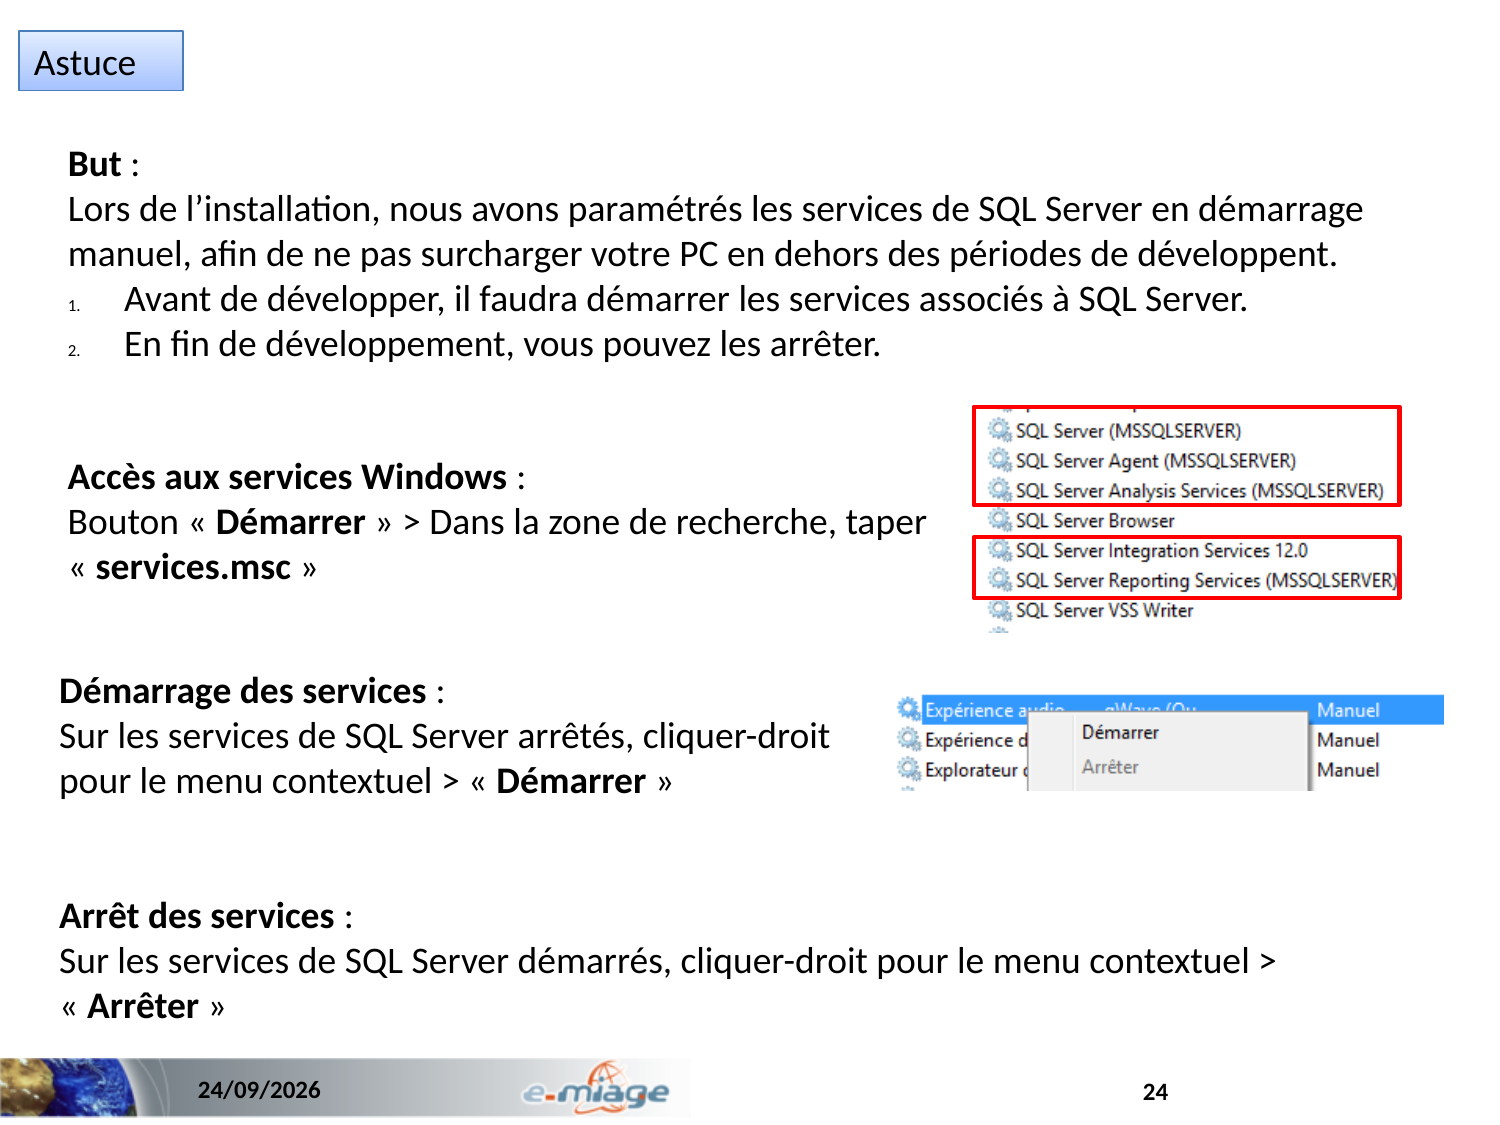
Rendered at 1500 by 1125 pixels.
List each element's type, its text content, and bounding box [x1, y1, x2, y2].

picture [976, 409, 1397, 503]
text_box But : Lors de l’installation, nous avons paramétrés les services de SQL Server en démarrage manuel, afin de ne pas surcharger votre PC en dehors des périodes de développent. Avant de développer, il faudra démarrer les services associés à SQL Server. En fin de développement, vous pouvez les arrêter. [53, 131, 1400, 371]
picture [974, 408, 1419, 633]
picture [891, 692, 1444, 791]
picture [976, 539, 1397, 596]
text_box Astuce [18, 30, 183, 91]
picture [0, 1058, 691, 1118]
text_box Démarrage des services : Sur les services de SQL Server arrêtés, cliquer-droit pour le menu contextuel > « Démarrer » [44, 659, 892, 809]
text_box Accès aux services Windows : Bouton « Démarrer » > Dans la zone de recherche, taper « services.msc » [53, 444, 974, 595]
text_box Arrêt des services : Sur les services de SQL Server démarrés, cliquer-droit pour le menu contextuel > « Arrêter » [44, 883, 1392, 1034]
